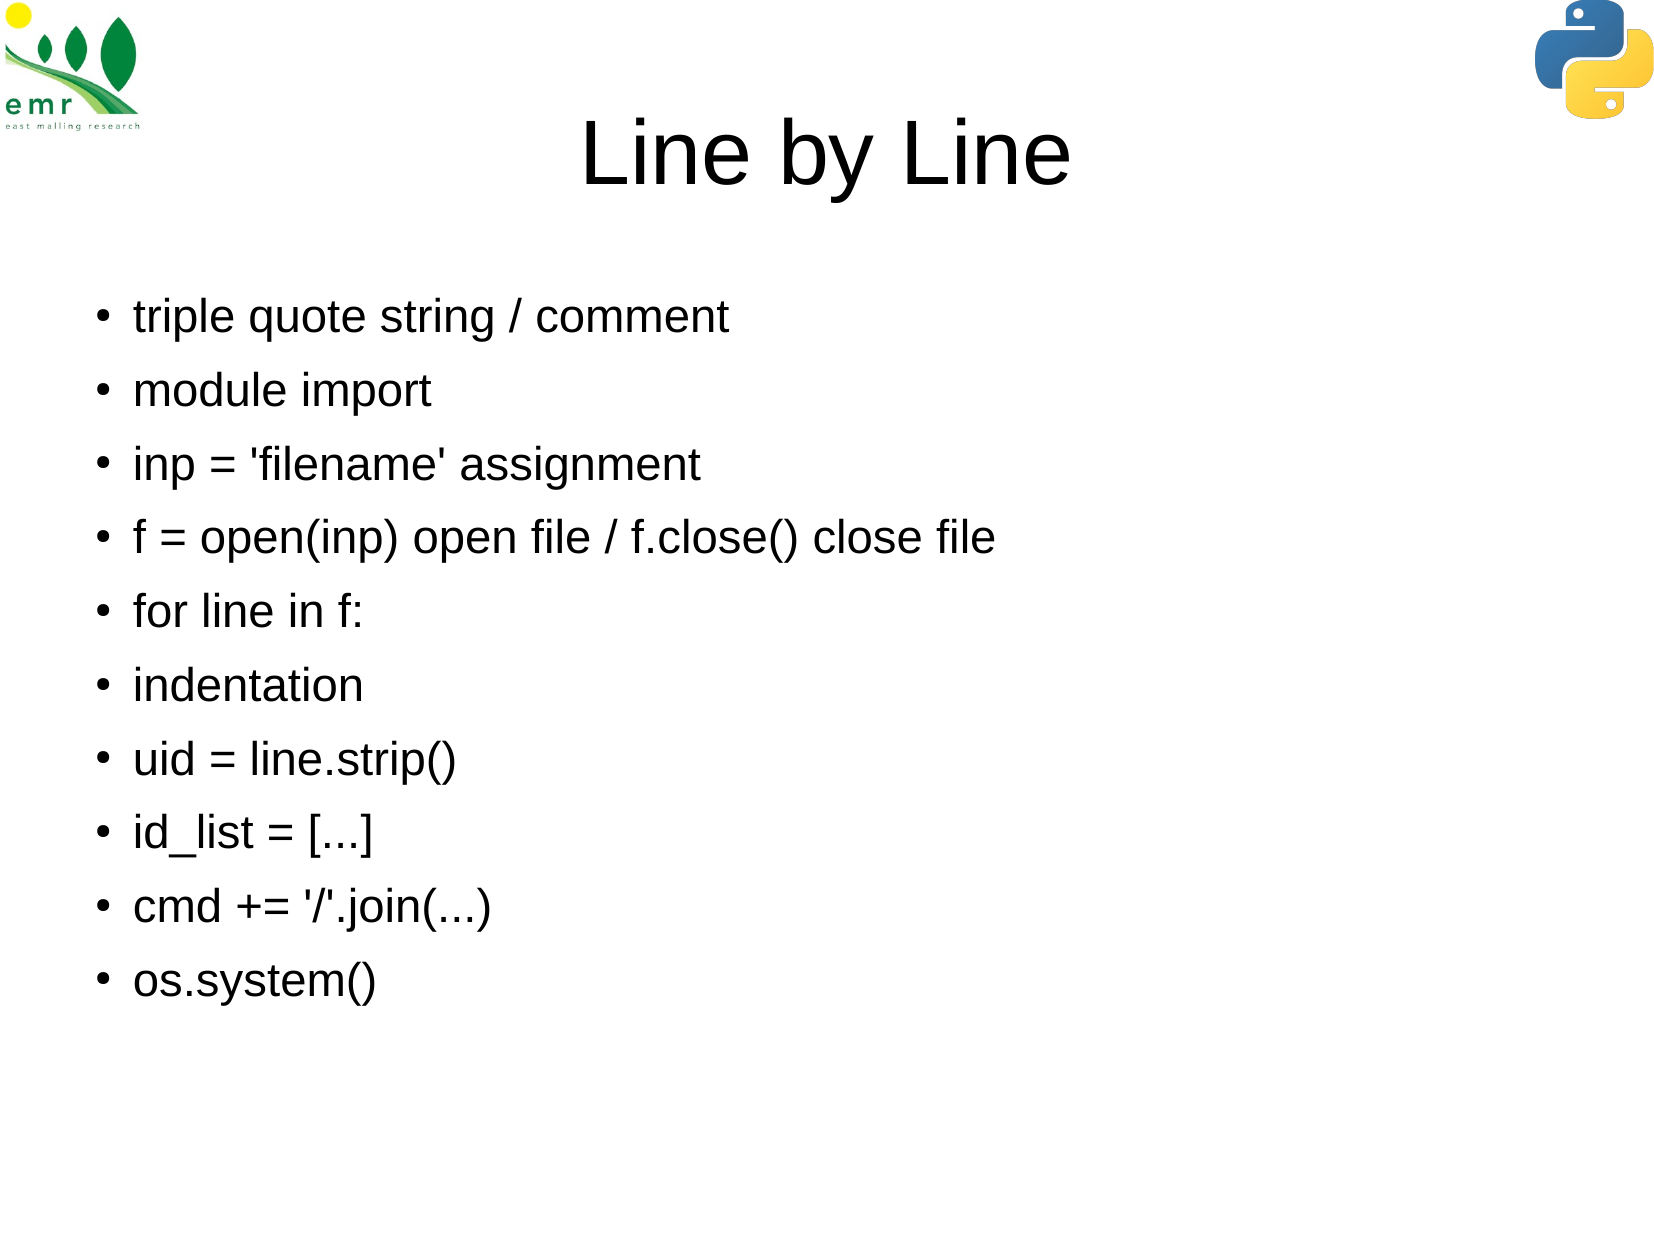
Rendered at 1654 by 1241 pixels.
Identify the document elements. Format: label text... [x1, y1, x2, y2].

picture [1535, 0, 1654, 119]
list triple quote string / comment module import inp = 'filename' assignment f = open(inp) open file / f.close() close file for line in f: indentation uid = line.strip() id_list = [...] cmd += '/'.join(...) os.system() [82, 290, 1571, 1010]
picture [0, 0, 142, 133]
title Line by Line [82, 49, 1571, 257]
